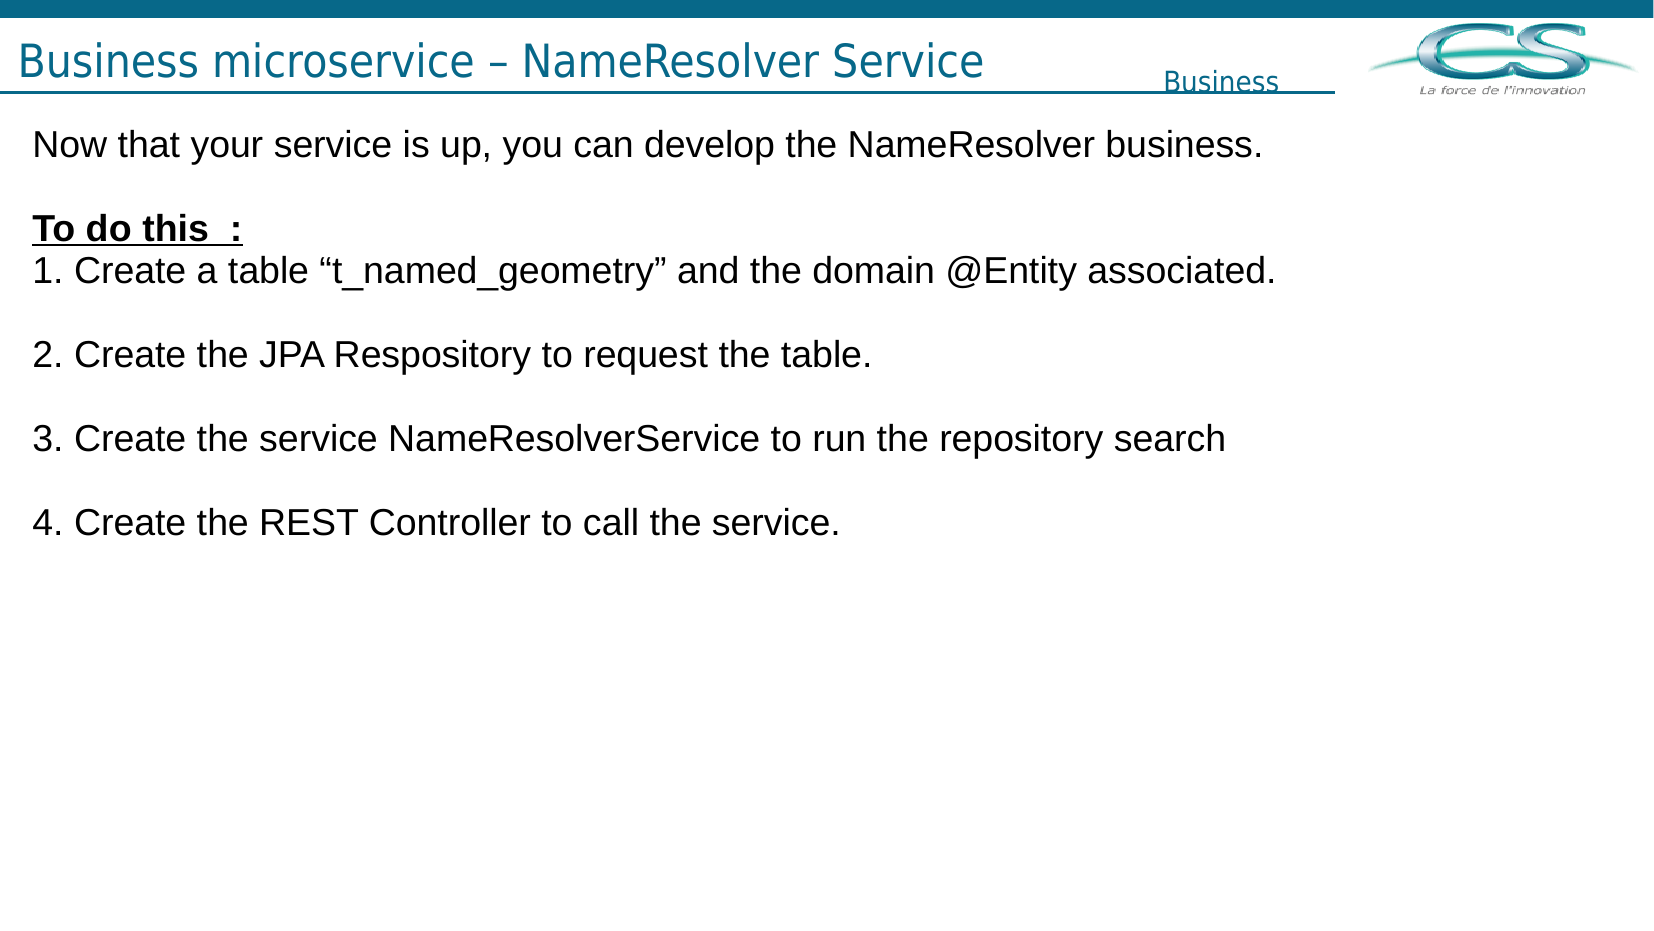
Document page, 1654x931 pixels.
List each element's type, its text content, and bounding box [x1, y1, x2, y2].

text_box Business [1151, 53, 1347, 116]
subtitle [17, 132, 1630, 913]
title Business microservice – NameResolver Service [17, 34, 1368, 88]
text_box Now that your service is up, you can develop the NameResolver business. To do this : 1. Create a table “t_named_geometry” and the domain @Entity associated. 2. Create the JPA Respository to request the table. 3. Create the service NameResolverService to run the repository search 4. Create the REST Controller to call the service. [17, 116, 1589, 886]
picture [1368, 21, 1642, 96]
